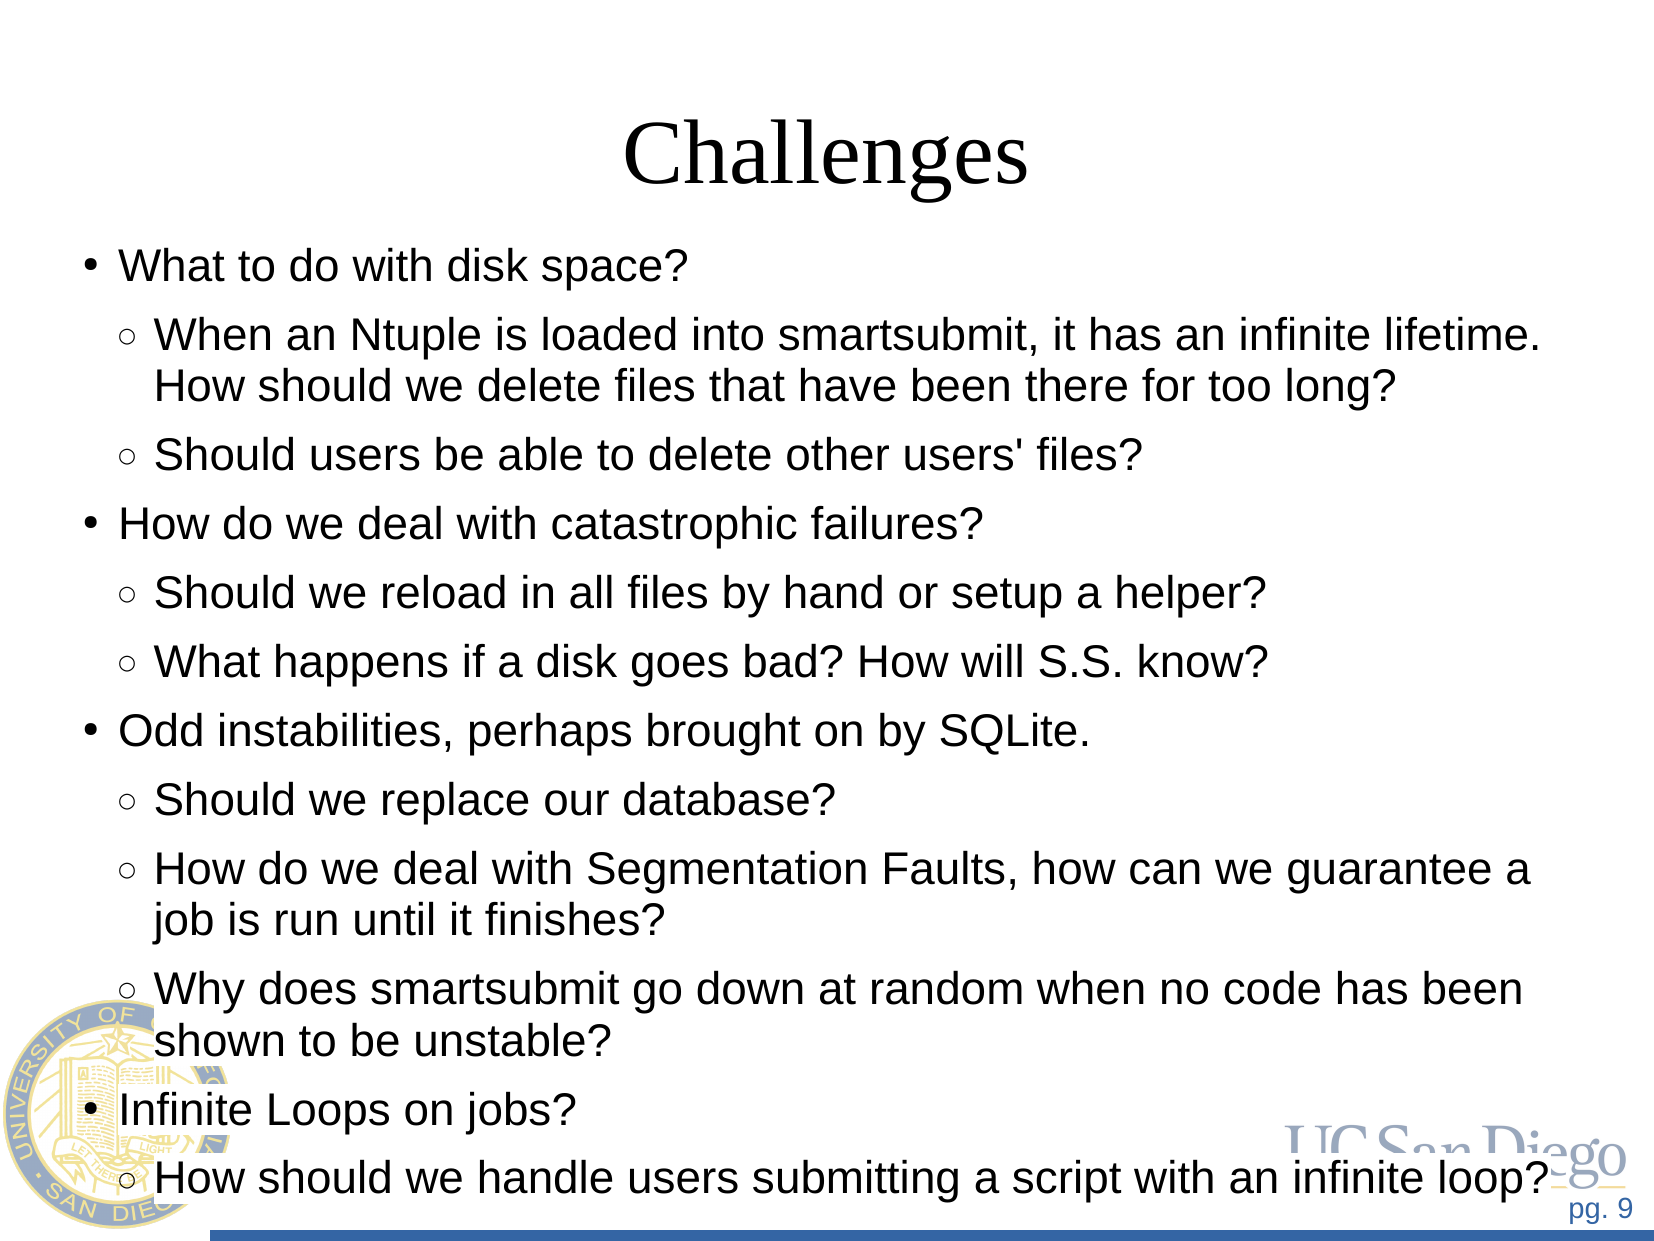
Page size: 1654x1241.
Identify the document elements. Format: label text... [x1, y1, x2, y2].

subtitle What to do with disk space? When an Ntuple is loaded into smartsubmit, it has an infinite lifetime. How should we delete files that have been there for too long? Should users be able to delete other users' files? How do we deal with catastrophic failures? Should we reload in all files by hand or setup a helper? What happens if a disk goes bad? How will S.S. know? Odd instabilities, perhaps brought on by SQLite. Should we replace our database? How do we deal with Segmentation Faults, how can we guarantee a job is run until it finishes? Why does smartsubmit go down at random when no code has been shown to be unstable? Infinite Loops on jobs? How should we handle users submitting a script with an infinite loop? [82, 240, 1571, 1204]
title Challenges [82, 49, 1571, 240]
